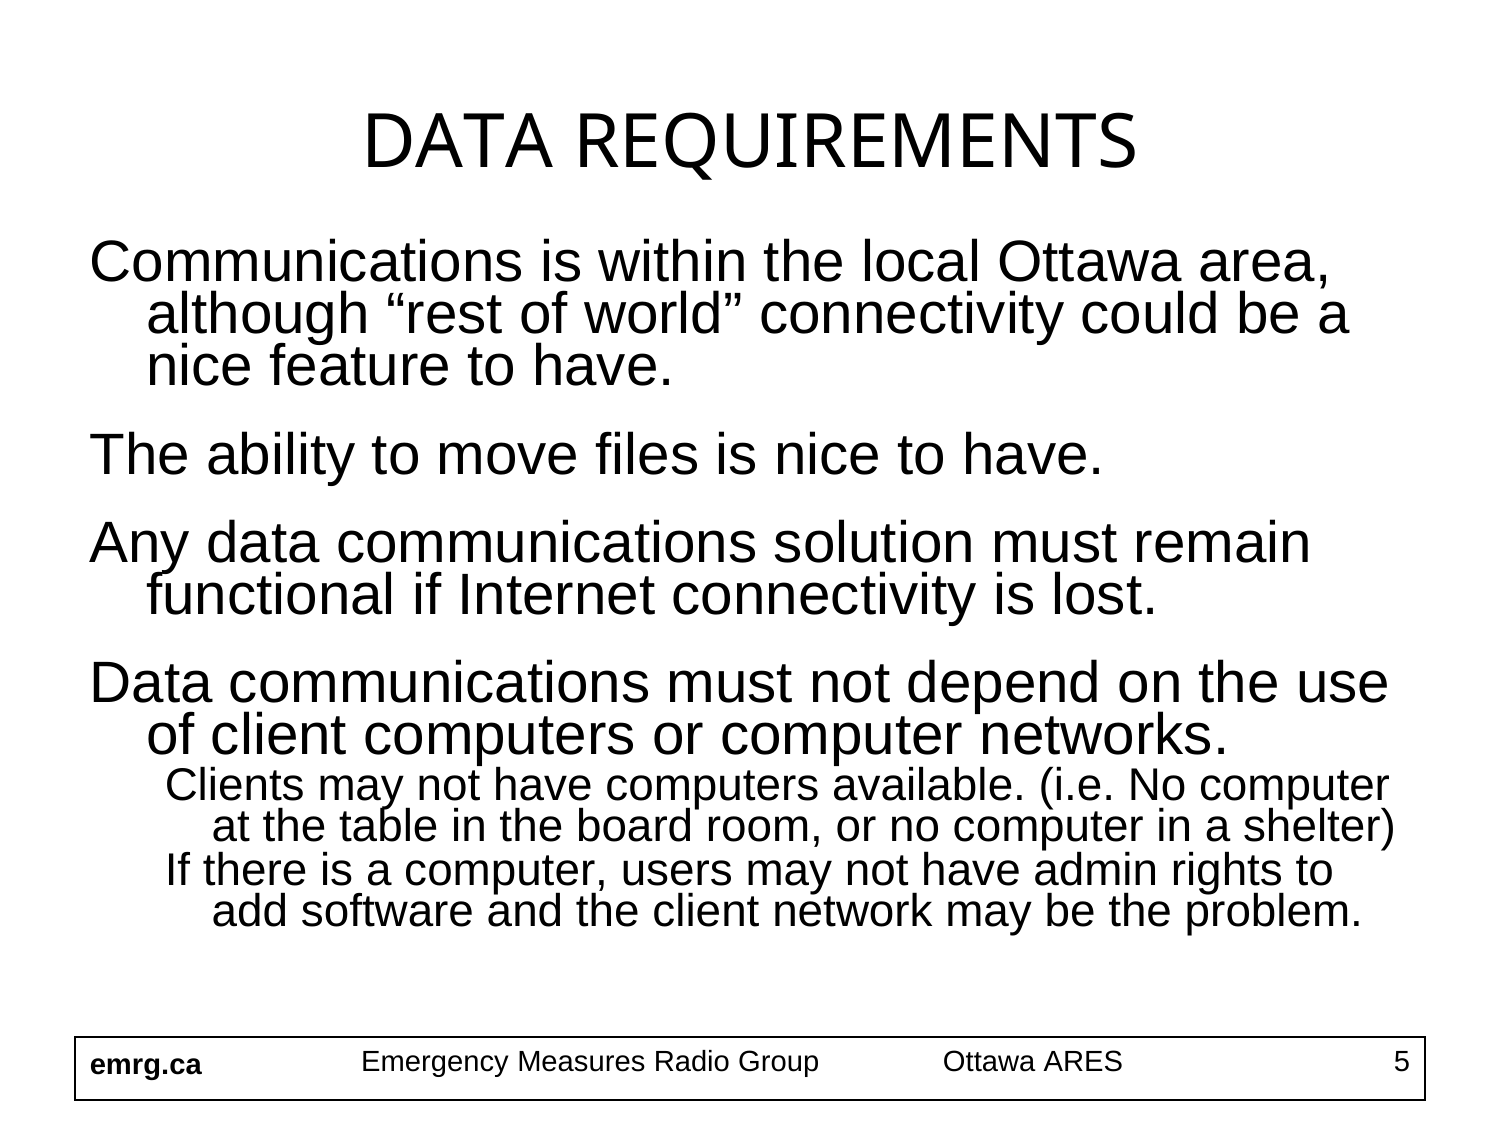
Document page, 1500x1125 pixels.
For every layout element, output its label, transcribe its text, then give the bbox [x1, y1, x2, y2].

title DATA REQUIREMENTS [75, 45, 1426, 232]
list Communications is within the local Ottawa area, although “rest of world” connectivity could be a nice feature to have. The ability to move files is nice to have. Any data communications solution must remain functional if Internet connectivity is lost. Data communications must not depend on the use of client computers or computer networks. Clients may not have computers available. (i.e. No computer at the table in the board room, or no computer in a shelter) If there is a computer, users may not have admin rights to add software and the client network may be the problem. [75, 232, 1426, 1040]
